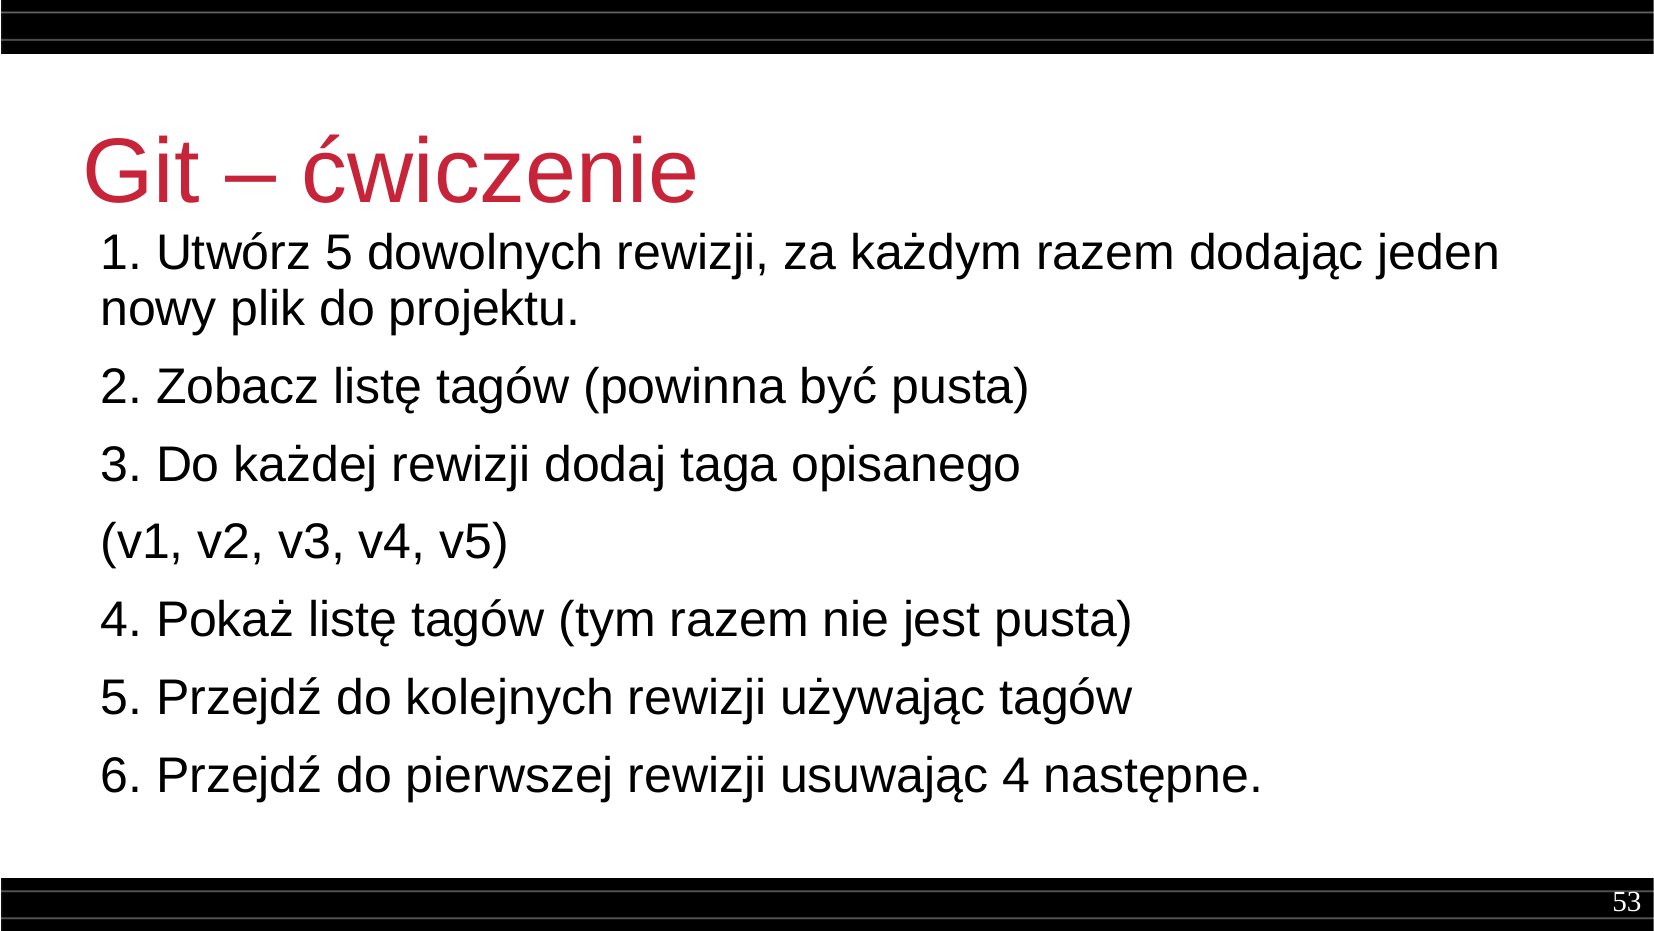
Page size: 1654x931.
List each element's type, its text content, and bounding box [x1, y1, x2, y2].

picture [1, 878, 1654, 931]
picture [1, 0, 1654, 54]
list 1. Utwórz 5 dowolnych rewizji, za każdym razem dodając jeden nowy plik do projektu. 2. Zobacz listę tagów (powinna być pusta) 3. Do każdej rewizji dodaj taga opisanego (v1, v2, v3, v4, v5) 4. Pokaż listę tagów (tym razem nie jest pusta) 5. Przejdź do kolejnych rewizji używając tagów 6. Przejdź do pierwszej rewizji usuwając 4 następne. [47, 224, 1536, 804]
title Git – ćwiczenie [82, 92, 1571, 249]
